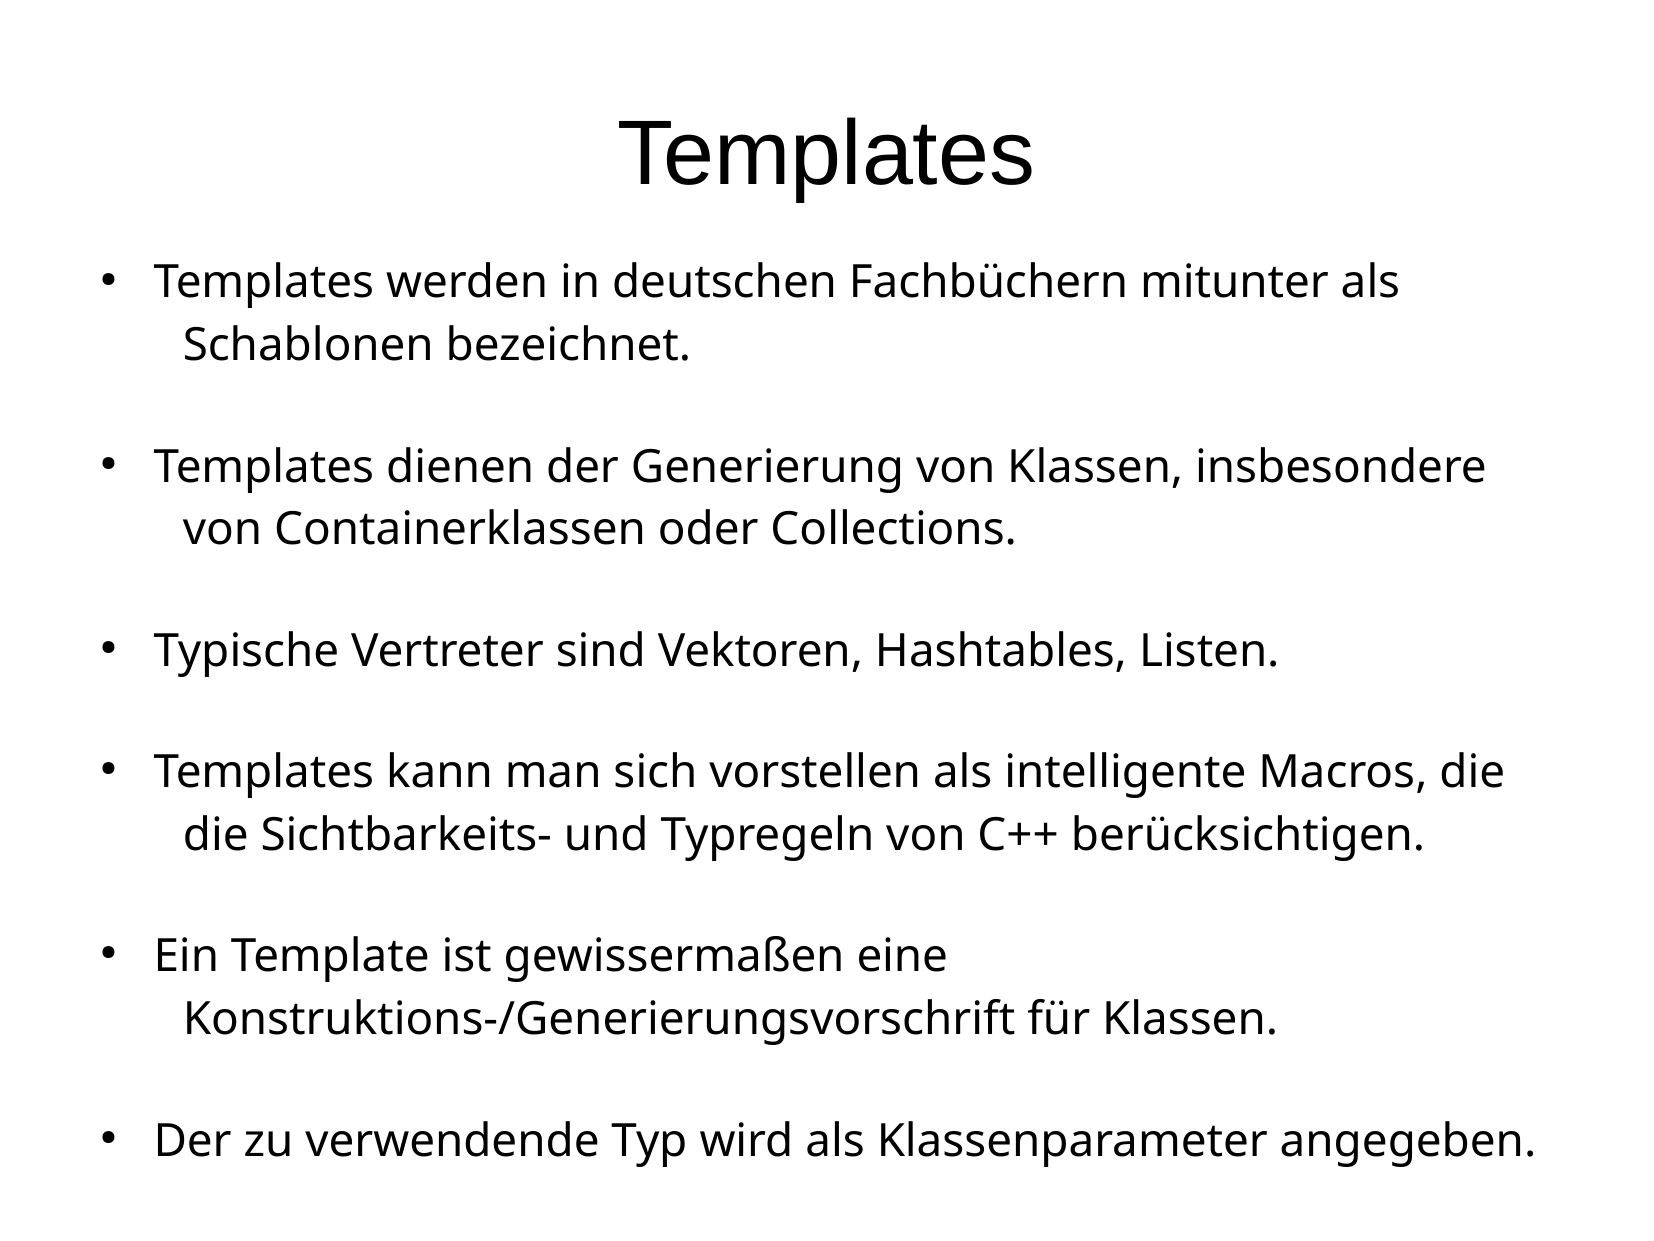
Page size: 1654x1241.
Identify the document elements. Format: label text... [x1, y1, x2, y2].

list Templates werden in deutschen Fachbüchern mitunter als Schablonen bezeichnet. Templates dienen der Generierung von Klassen, insbesondere von Containerklassen oder Collections. Typische Vertreter sind Vektoren, Hashtables, Listen. Templates kann man sich vorstellen als intelligente Macros, die die Sichtbarkeits- und Typregeln von C++ berücksichtigen. Ein Template ist gewissermaßen eine Konstruktions-/Generierungsvorschrift für Klassen. Der zu verwendende Typ wird als Klassenparameter angegeben. [82, 248, 1538, 1241]
title Templates [82, 49, 1571, 257]
